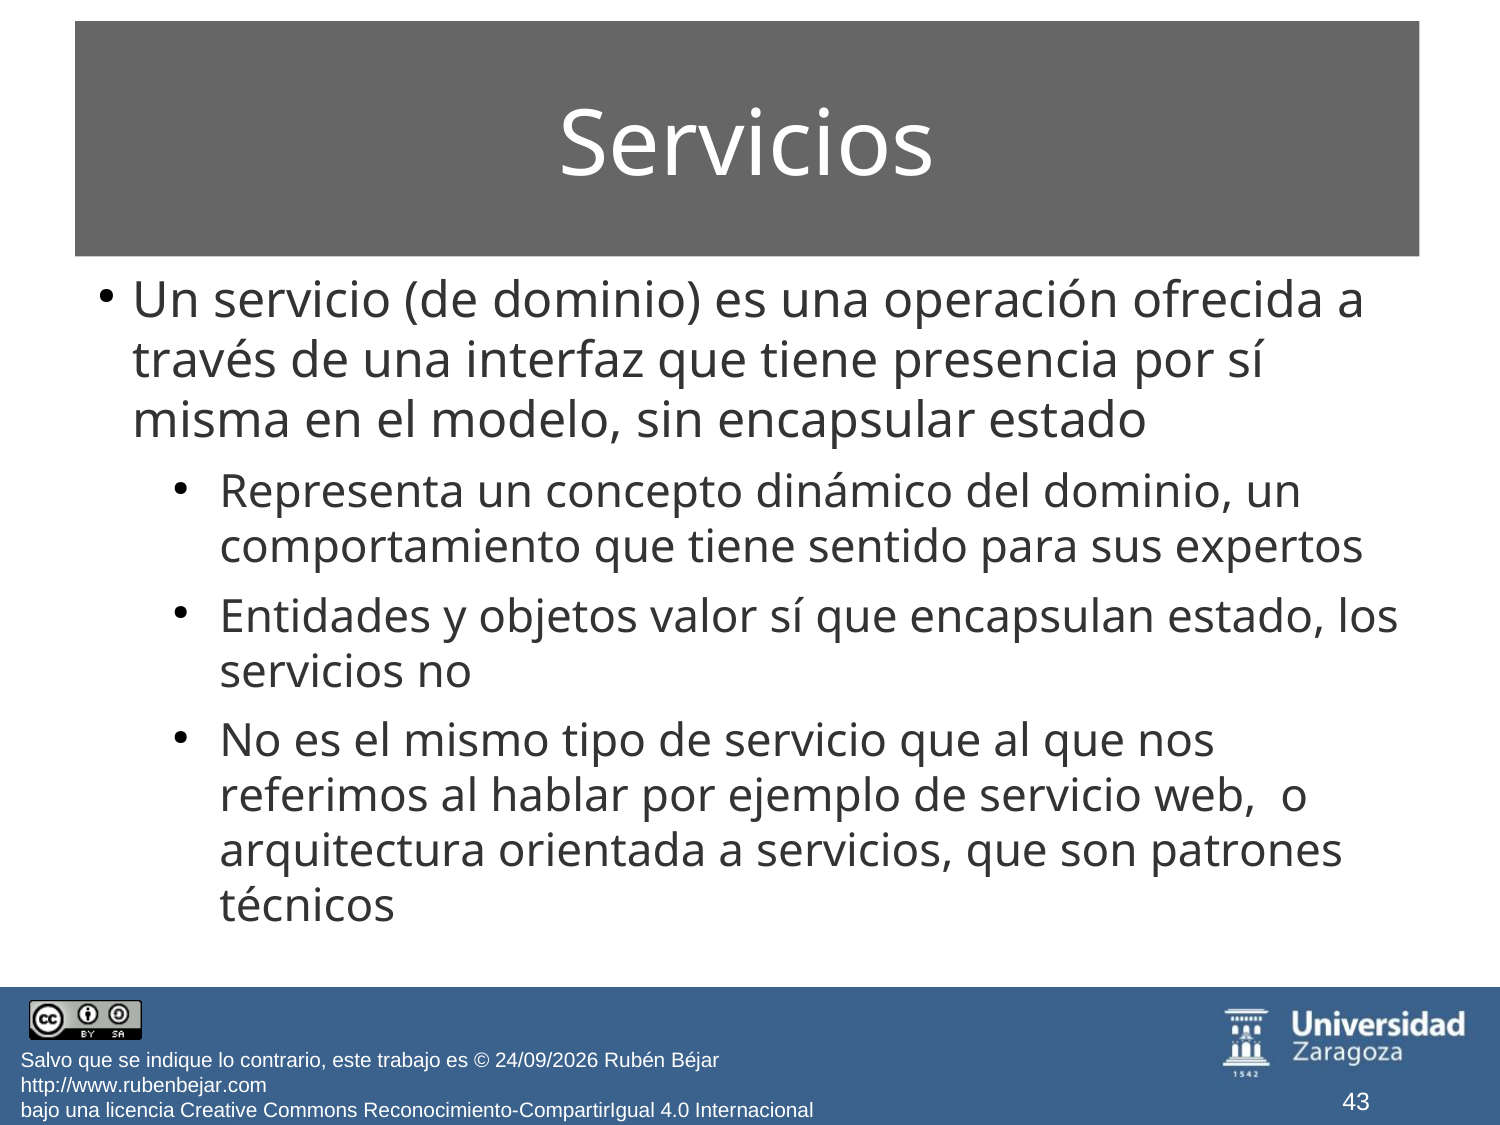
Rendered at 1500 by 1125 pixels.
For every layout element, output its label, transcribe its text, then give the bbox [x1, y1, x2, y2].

list Un servicio (de dominio) es una operación ofrecida a través de una interfaz que tiene presencia por sí misma en el modelo, sin encapsular estado Representa un concepto dinámico del dominio, un comportamiento que tiene sentido para sus expertos Entidades y objetos valor sí que encapsulan estado, los servicios no No es el mismo tipo de servicio que al que nos referimos al hablar por ejemplo de servicio web, o arquitectura orientada a servicios, que son patrones técnicos [82, 259, 1418, 969]
picture [0, 987, 1500, 1125]
title Servicios [75, 21, 1420, 257]
